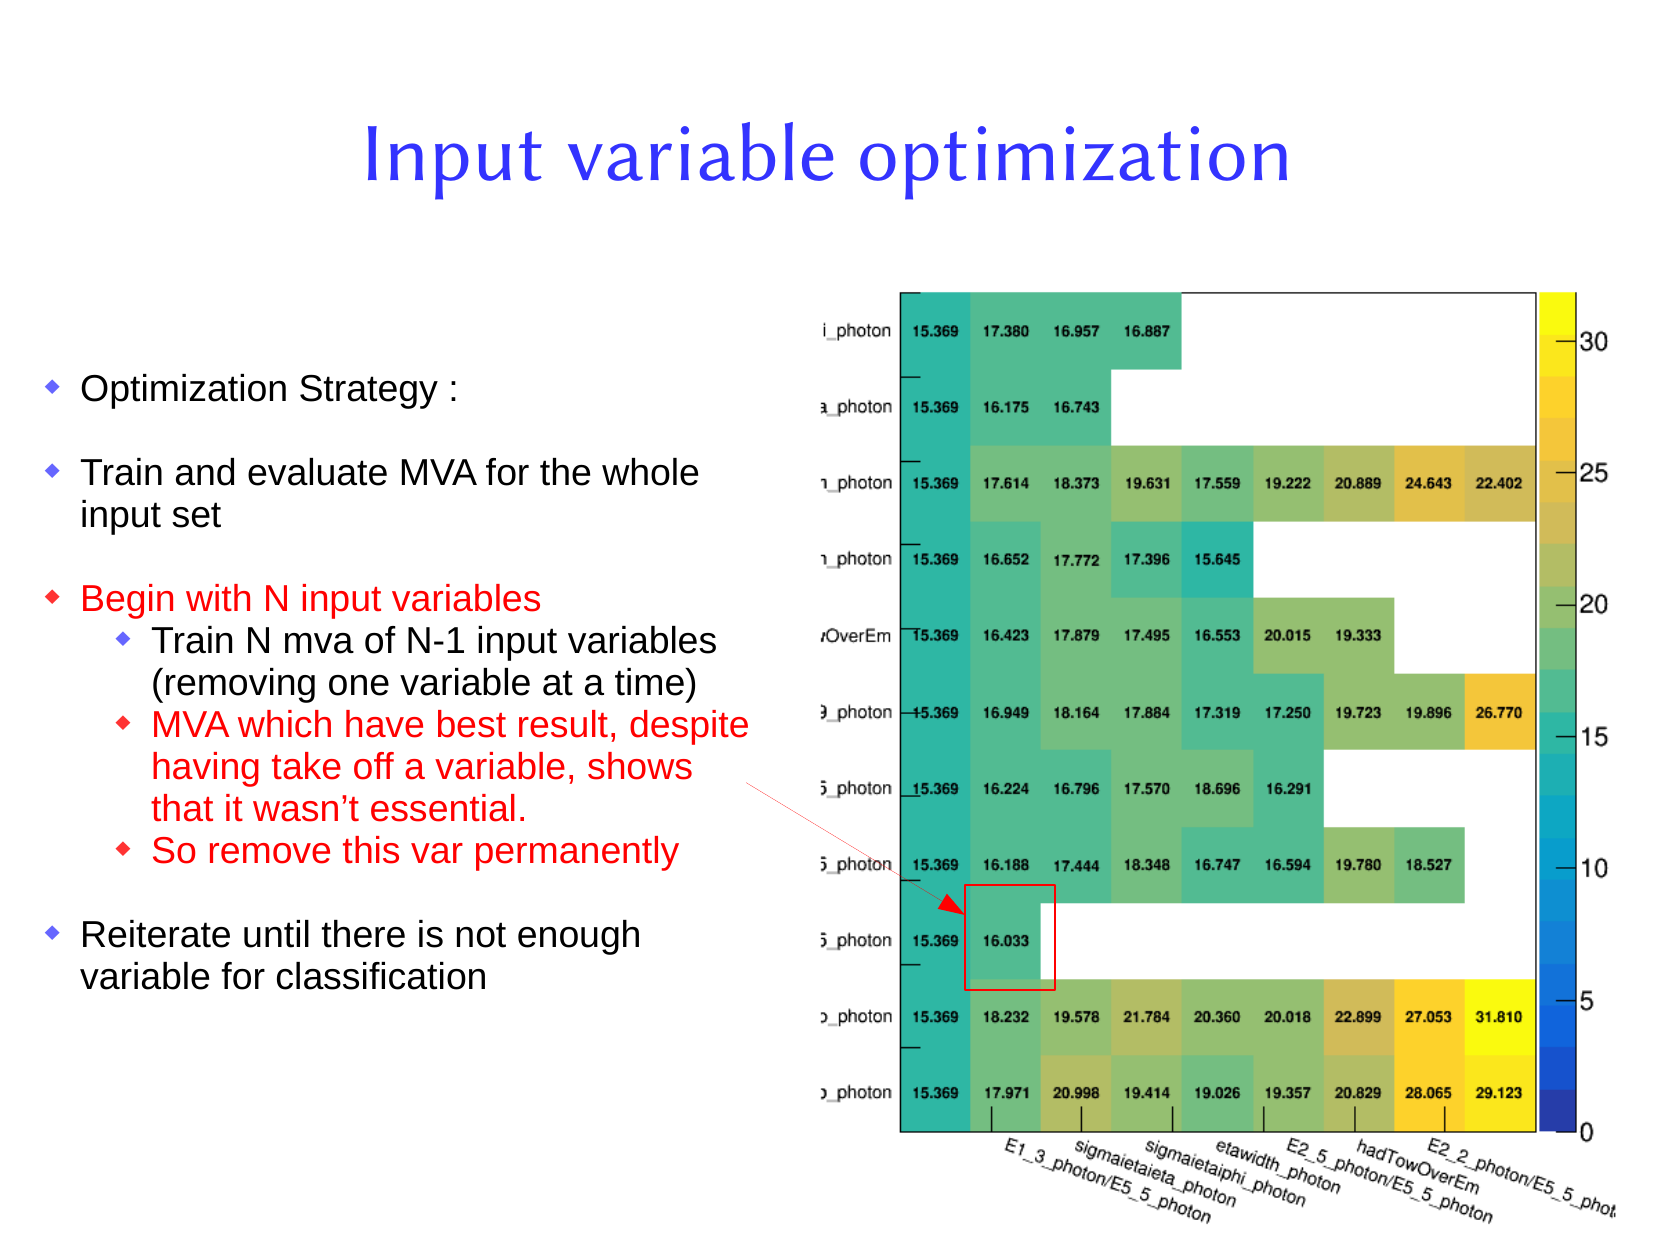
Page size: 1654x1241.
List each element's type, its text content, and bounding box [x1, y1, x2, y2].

text_box Optimization Strategy : Train and evaluate MVA for the whole input set Begin with N input variables Train N mva of N-1 input variables (removing one variable at a time) MVA which have best result, despite having take off a variable, shows that it wasn’t essential. So remove this var permanently Reiterate until there is not enough variable for classification [30, 360, 781, 1005]
picture [966, 886, 1054, 989]
title Input variable optimization [82, 49, 1571, 257]
picture [806, 179, 1654, 1241]
